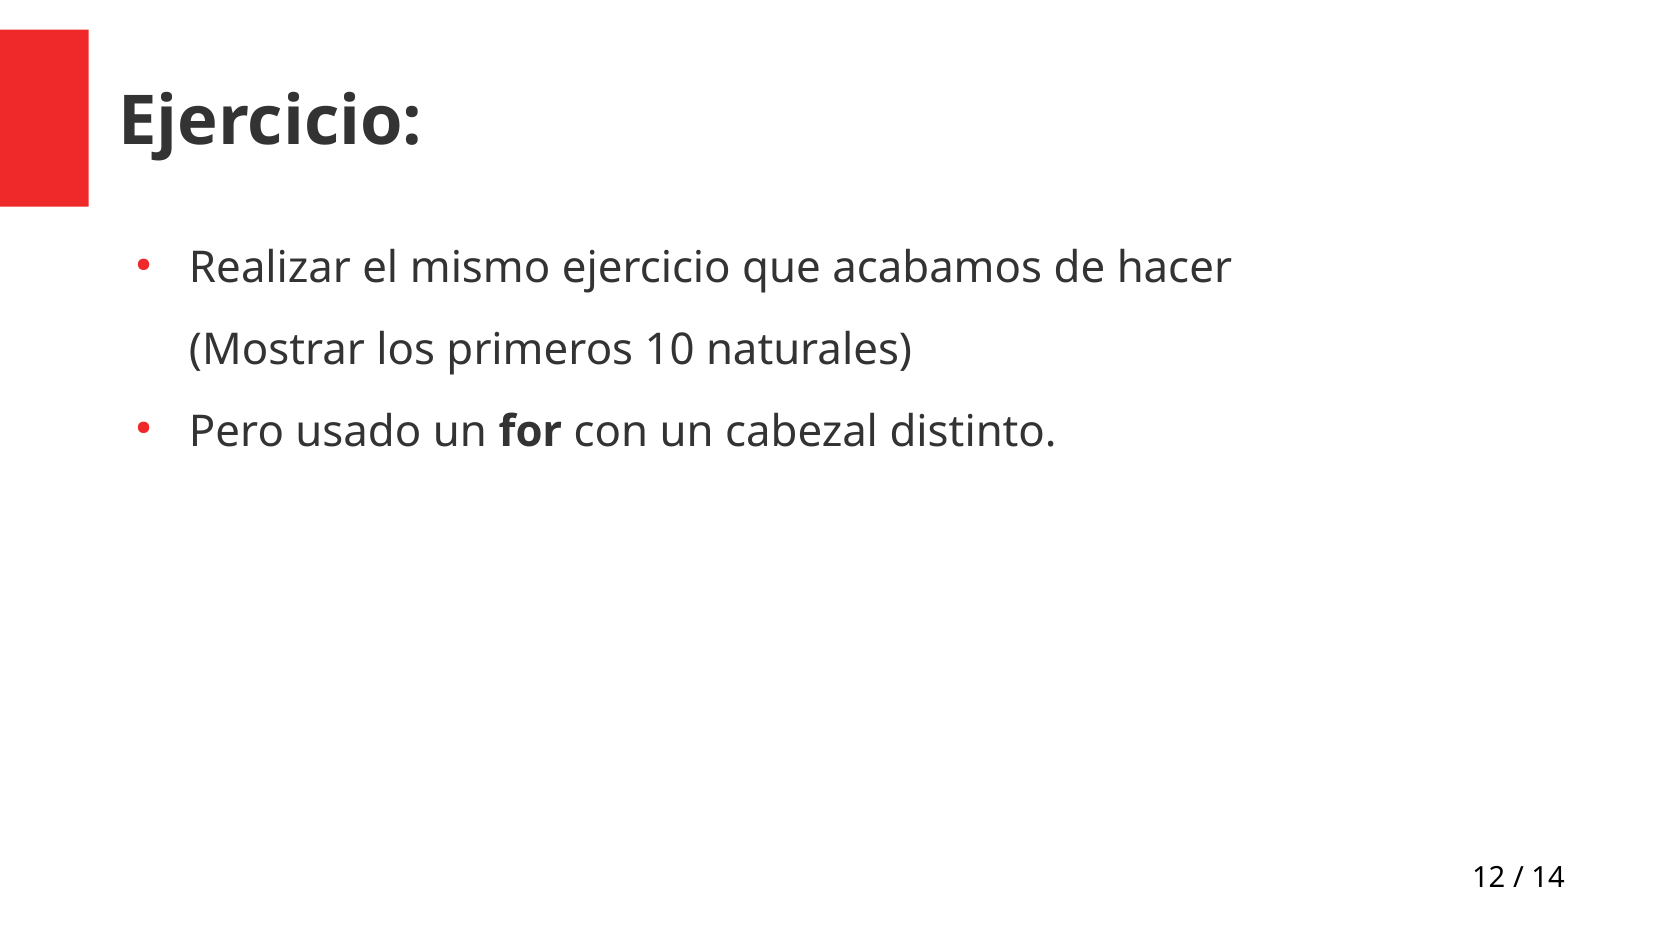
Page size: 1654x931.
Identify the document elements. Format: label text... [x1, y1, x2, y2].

title Ejercicio: [118, 29, 1595, 207]
list Realizar el mismo ejercicio que acabamos de hacer (Mostrar los primeros 10 naturales) Pero usado un for con un cabezal distinto. [118, 236, 1595, 798]
